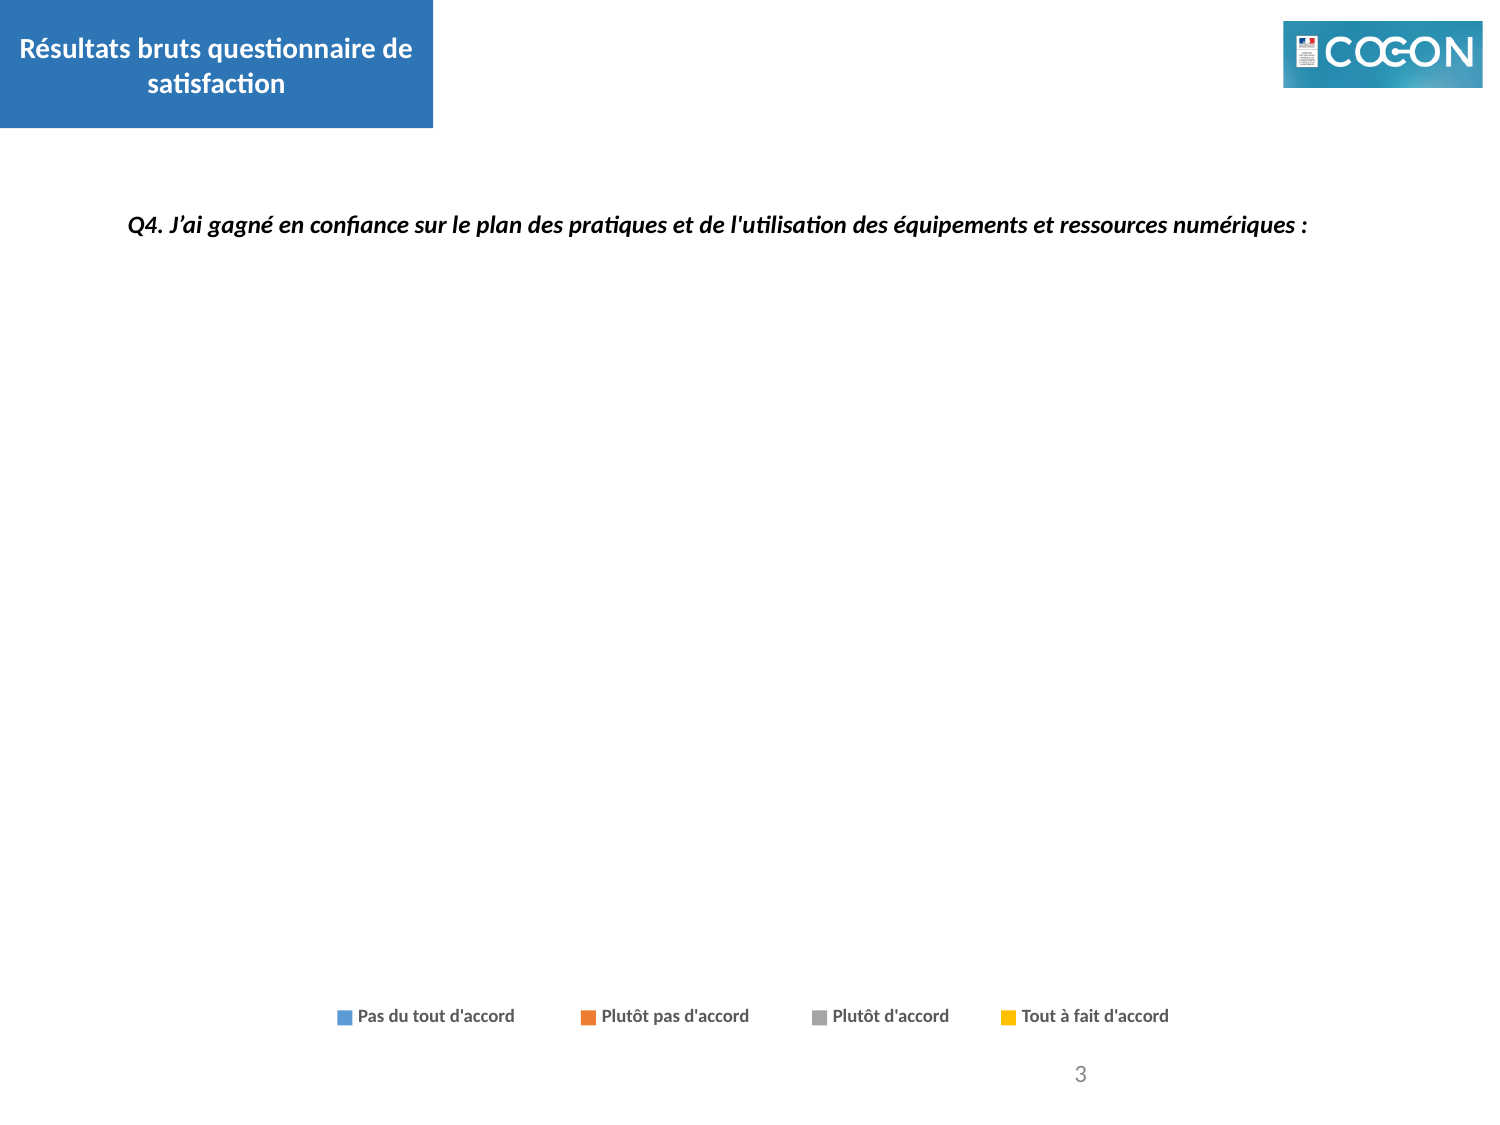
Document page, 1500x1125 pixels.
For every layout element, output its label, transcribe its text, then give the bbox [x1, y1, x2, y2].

picture [1283, 21, 1483, 88]
text_box [1001, 1010, 1016, 1026]
text_box Résultats bruts questionnaire de satisfaction [0, 0, 434, 129]
text_box [812, 1010, 828, 1026]
text_box Pas du tout d'accord [358, 1008, 567, 1040]
text_box Plutôt d'accord [832, 1008, 988, 1040]
text_box 8 [1059, 1042, 1397, 1103]
text_box [580, 1010, 596, 1026]
text_box Tout à fait d'accord [1021, 1008, 1218, 1040]
text_box Plutôt pas d'accord [601, 1008, 797, 1040]
text_box [337, 1010, 353, 1026]
text_box Q4. J’ai gagné en confiance sur le plan des pratiques et de l'utilisation des équipements et ressources numériques : [112, 204, 1407, 283]
